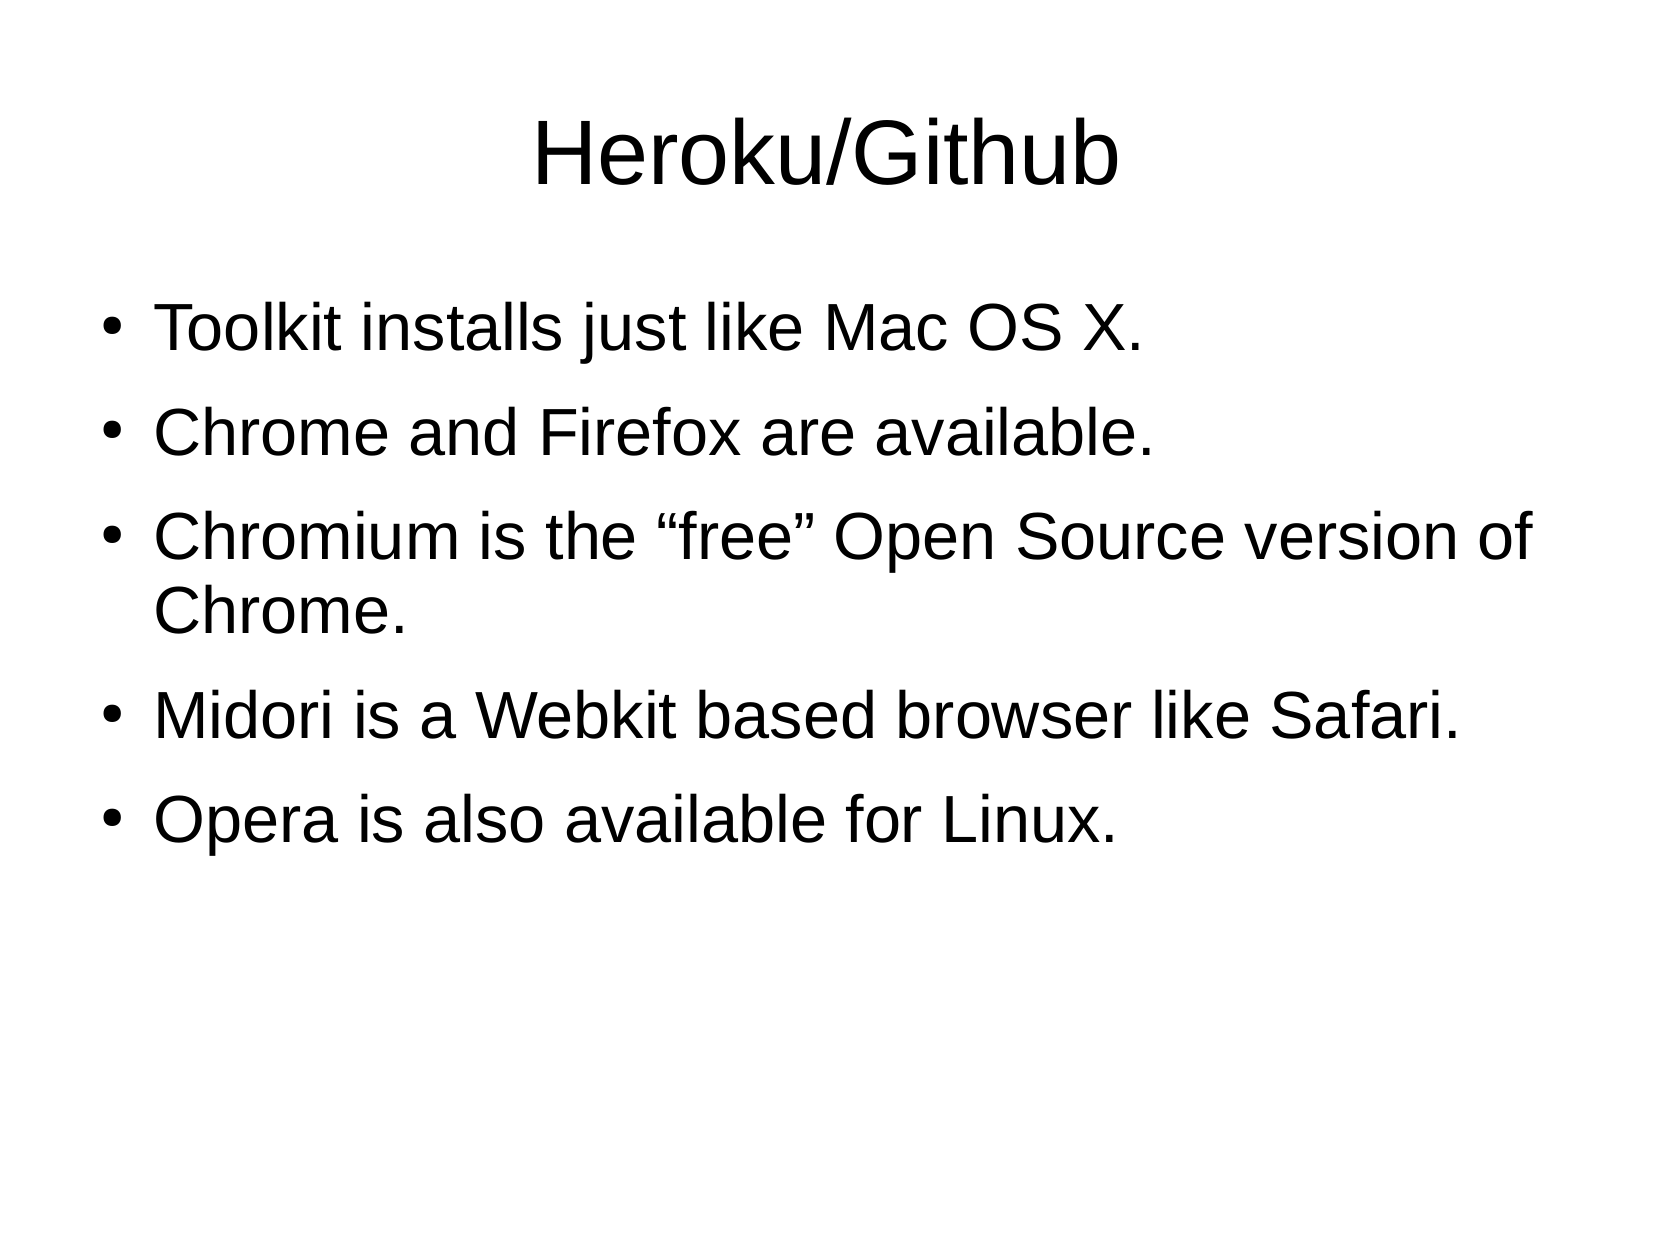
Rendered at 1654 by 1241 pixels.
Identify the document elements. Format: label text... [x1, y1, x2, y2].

list Toolkit installs just like Mac OS X. Chrome and Firefox are available. Chromium is the “free” Open Source version of Chrome. Midori is a Webkit based browser like Safari. Opera is also available for Linux. [82, 290, 1571, 1010]
title Heroku/Github [82, 49, 1571, 257]
